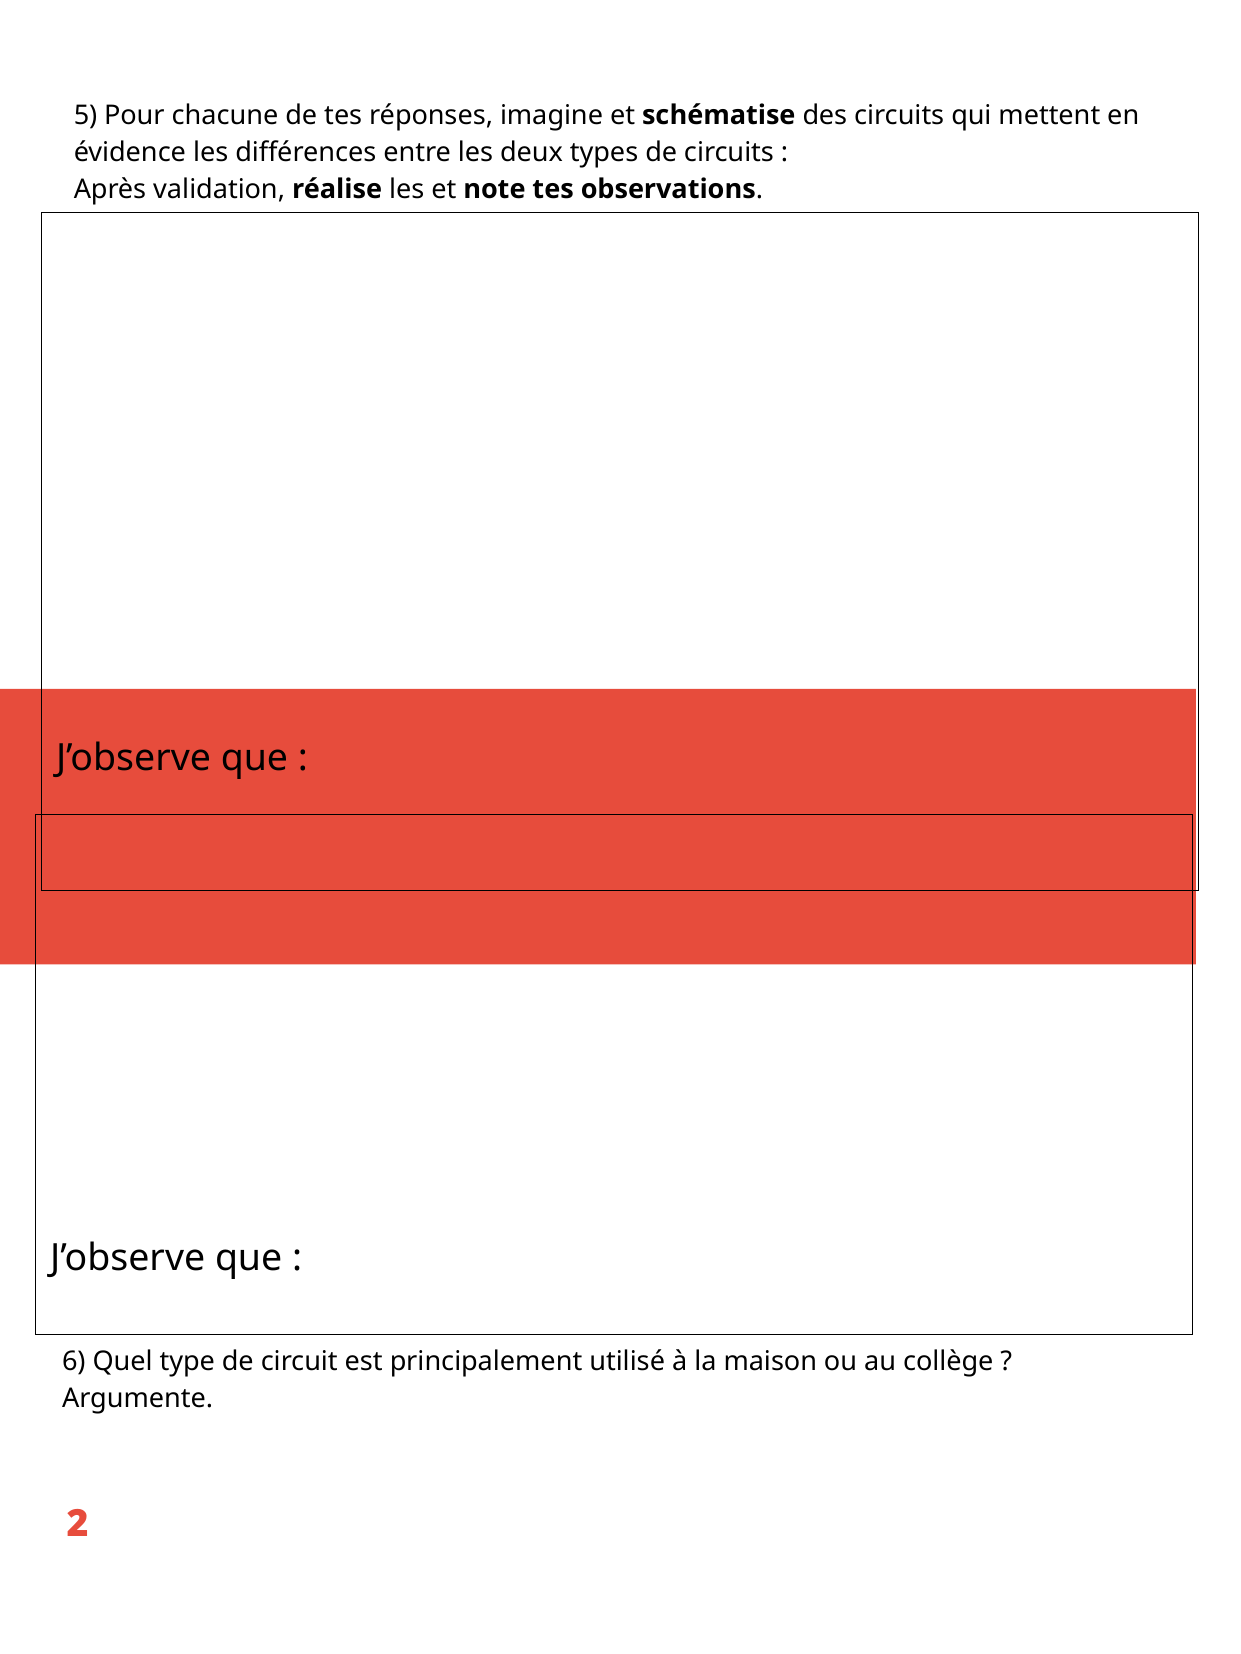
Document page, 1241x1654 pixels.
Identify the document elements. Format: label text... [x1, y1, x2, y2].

text_box 5) Pour chacune de tes réponses, imagine et schématise des circuits qui mettent en évidence les différences entre les deux types de circuits : Après validation, réalise les et note tes observations. [59, 88, 1158, 198]
text_box 6) Quel type de circuit est principalement utilisé à la maison ou au collège ? Argumente. [47, 1334, 1182, 1412]
text_box J’observe que : [41, 212, 1199, 794]
text_box J’observe que : [35, 814, 1193, 1335]
